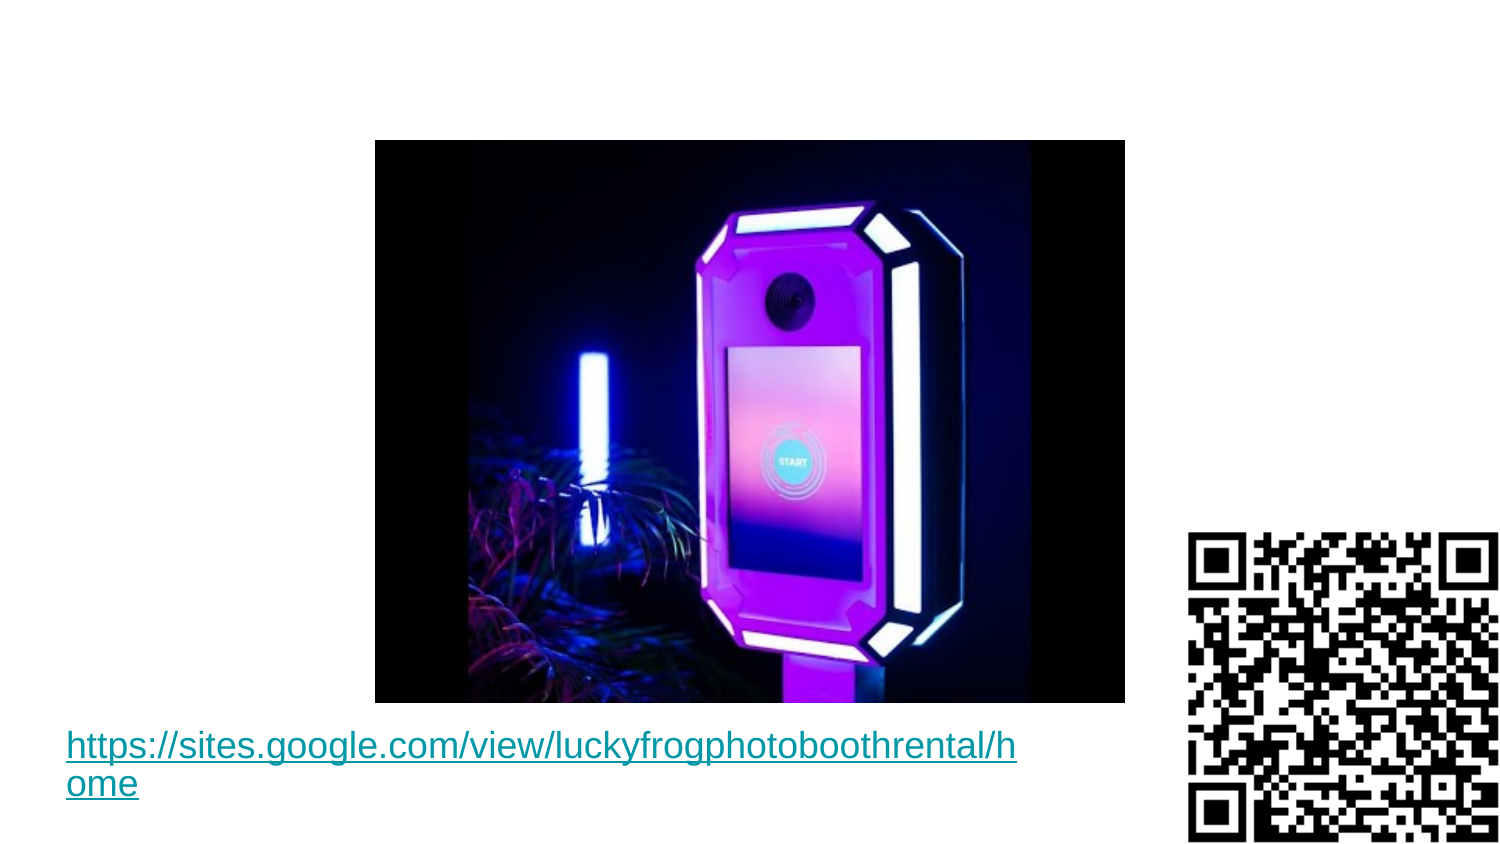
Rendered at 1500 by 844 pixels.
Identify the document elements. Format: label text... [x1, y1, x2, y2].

picture [1187, 531, 1500, 844]
picture [375, 140, 1125, 704]
list https://sites.google.com/view/luckyfrogphotoboothrental/home [51, 694, 1036, 794]
